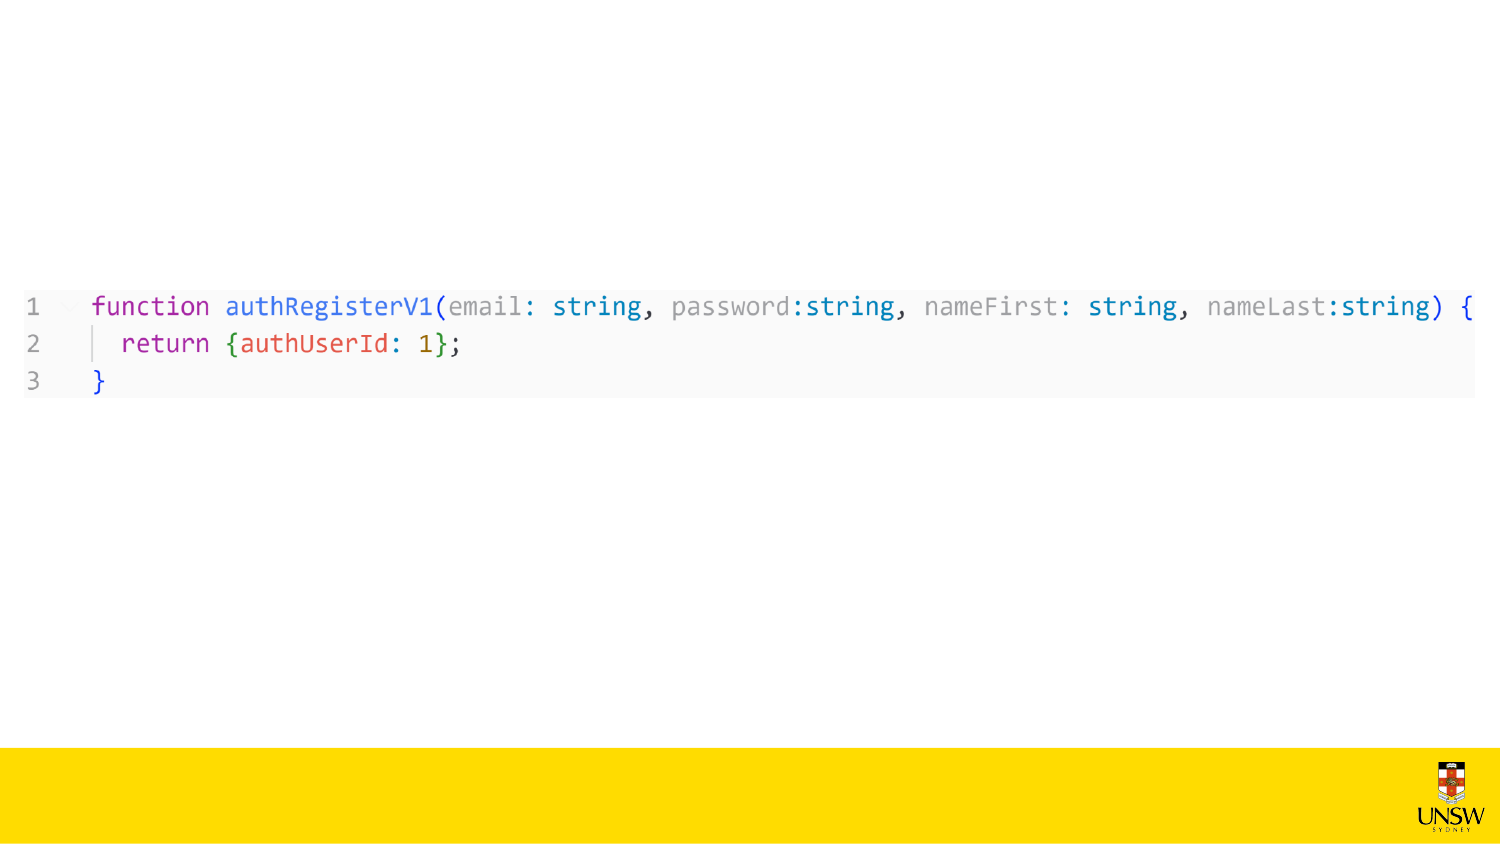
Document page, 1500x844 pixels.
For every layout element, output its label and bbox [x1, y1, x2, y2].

picture [1418, 762, 1485, 832]
picture [24, 290, 1475, 398]
